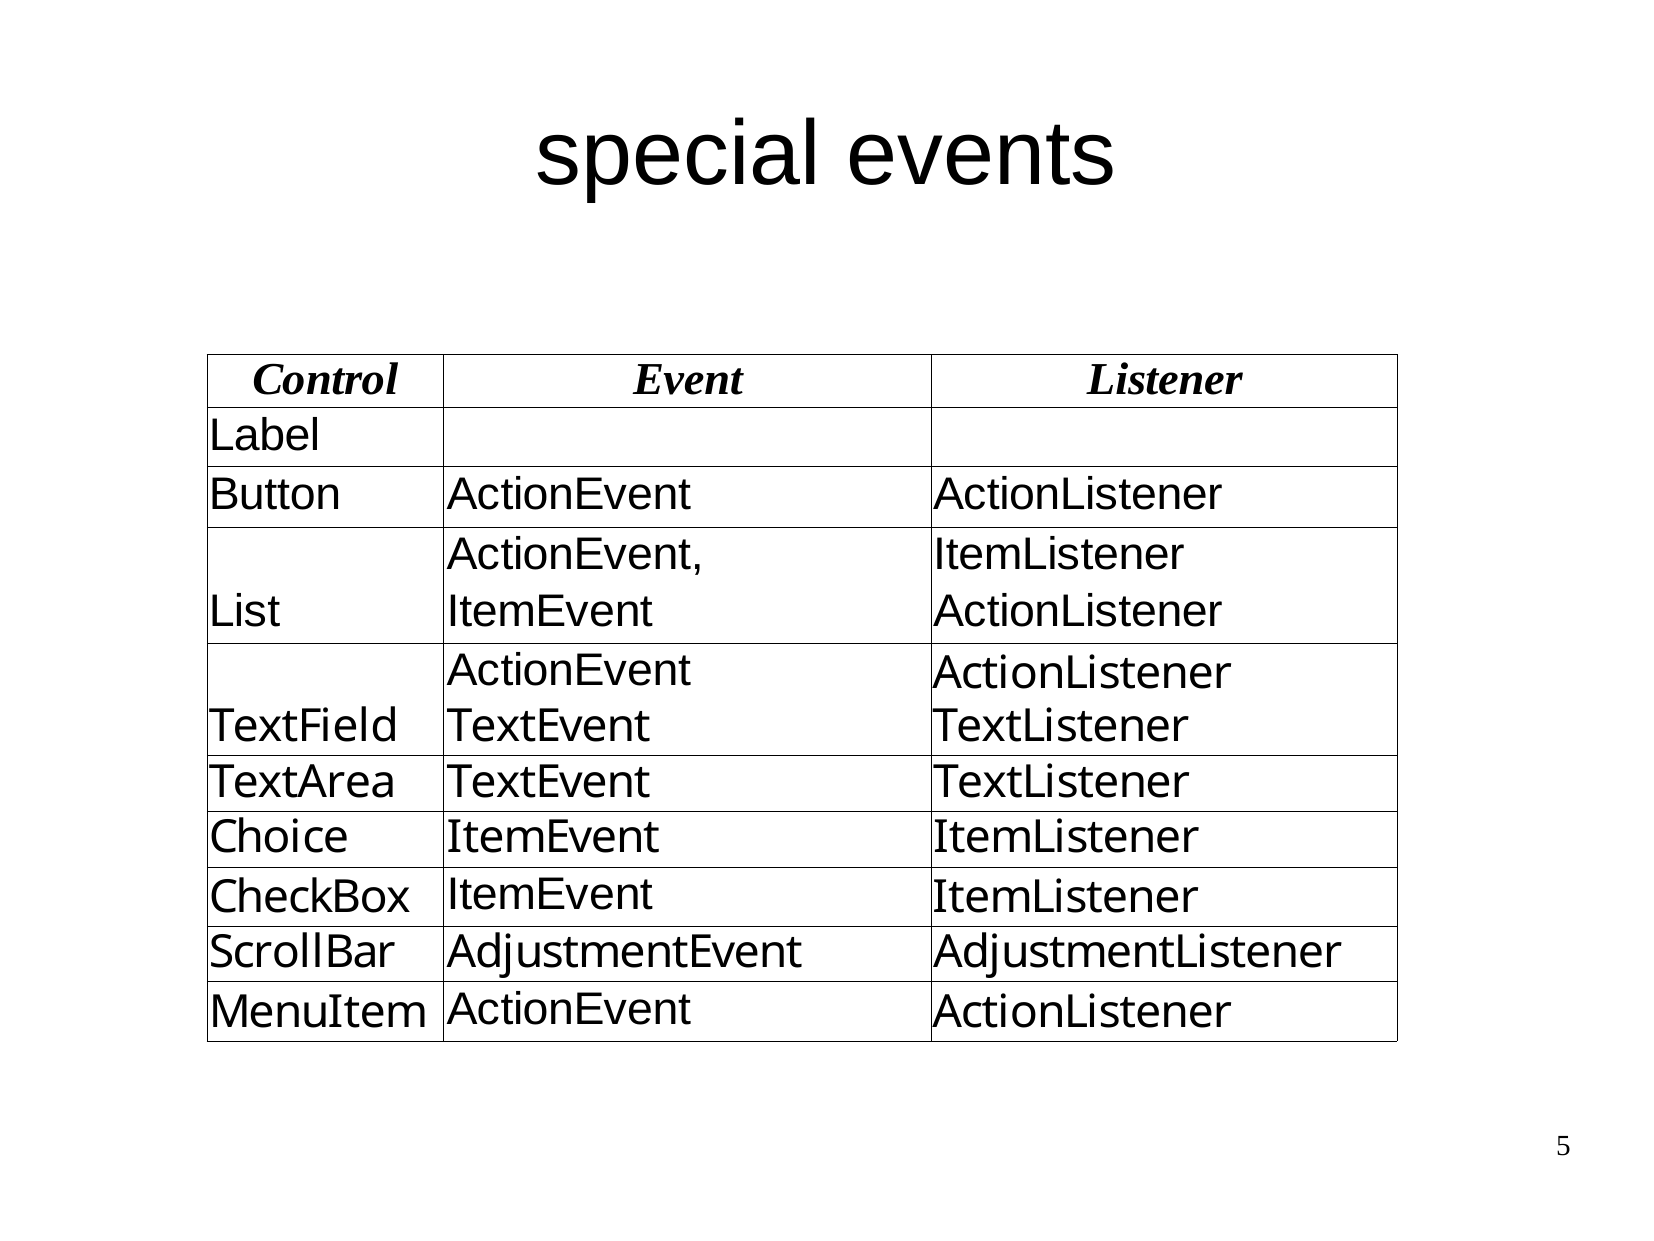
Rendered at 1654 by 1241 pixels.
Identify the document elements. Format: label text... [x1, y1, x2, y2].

chart [206, 354, 1654, 1241]
title special events [82, 49, 1571, 257]
